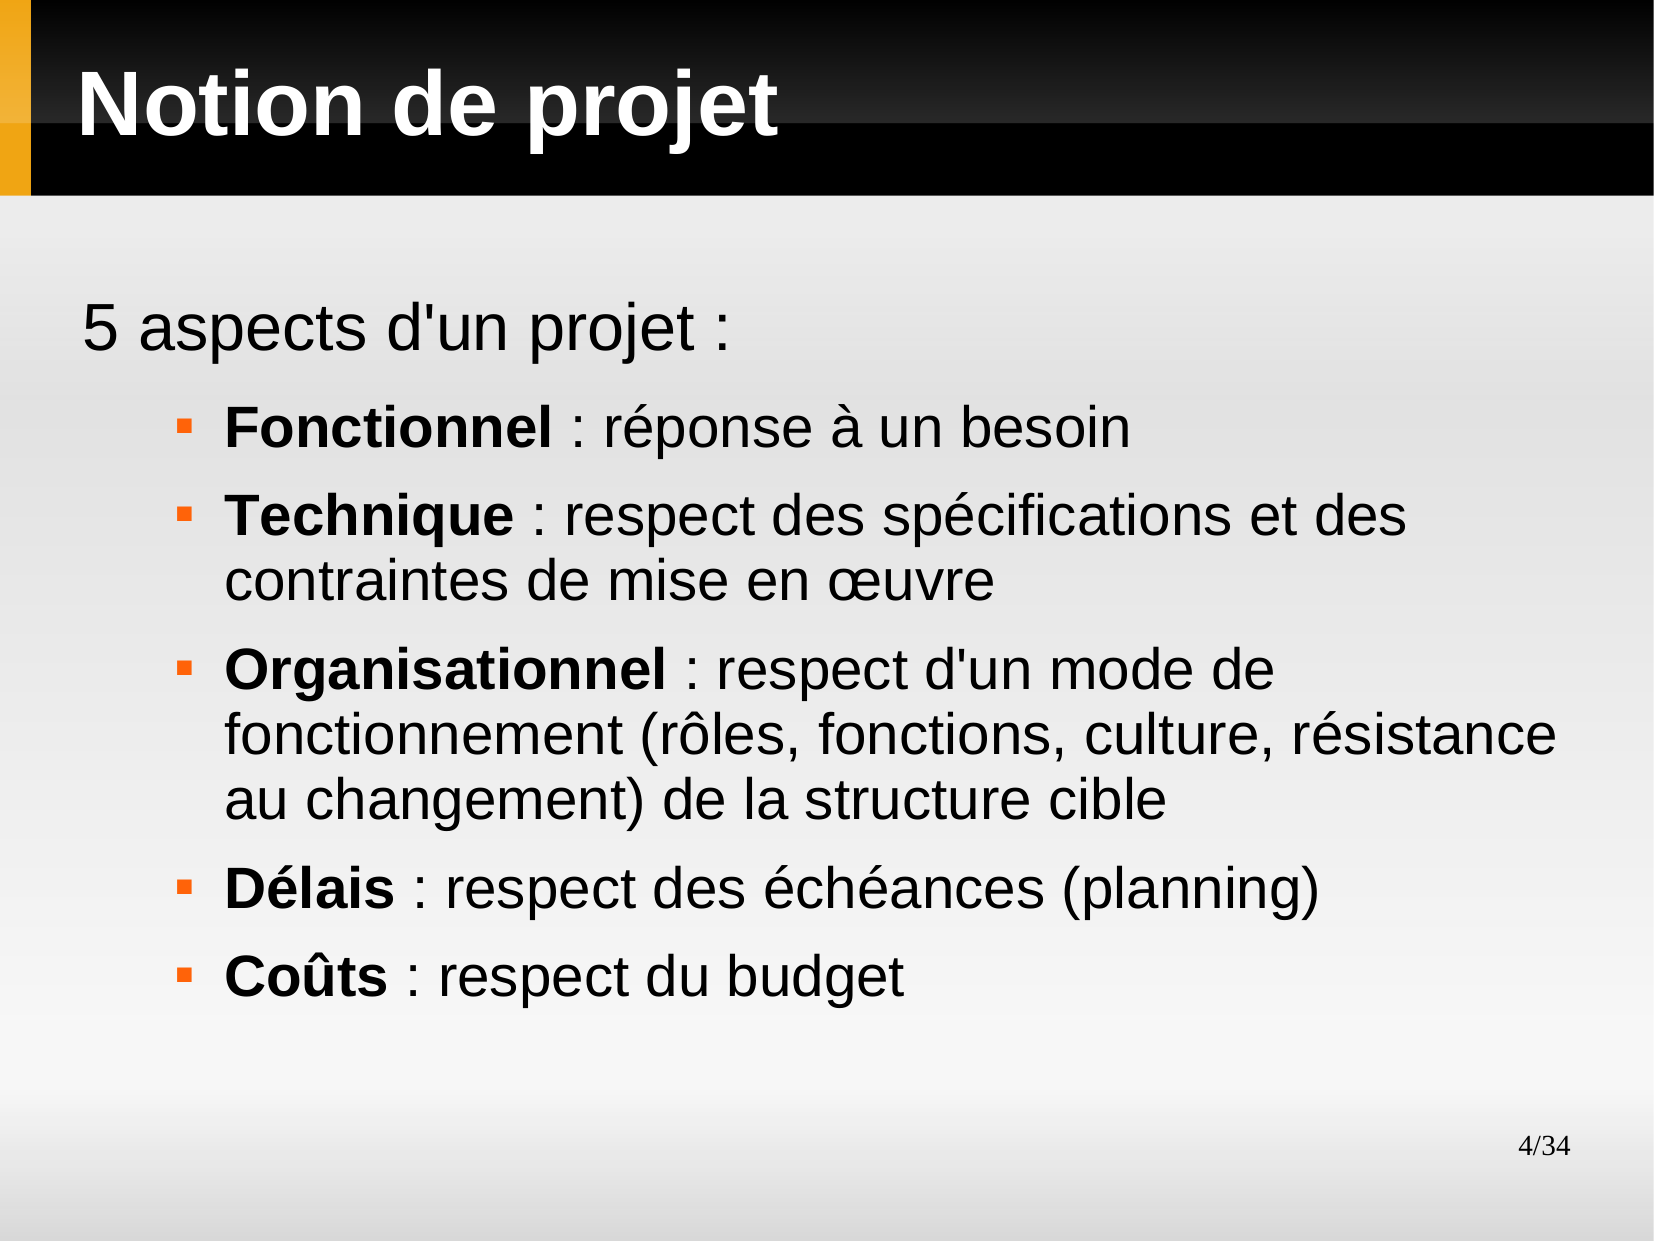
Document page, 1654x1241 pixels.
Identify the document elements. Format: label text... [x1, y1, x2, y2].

title Notion de projet [76, 0, 1565, 208]
list 5 aspects d'un projet : Fonctionnel : réponse à un besoin Technique : respect des spécifications et des contraintes de mise en œuvre Organisationnel : respect d'un mode de fonctionnement (rôles, fonctions, culture, résistance au changement) de la structure cible Délais : respect des échéances (planning) Coûts : respect du budget [82, 290, 1571, 1100]
picture [0, 0, 1654, 1241]
